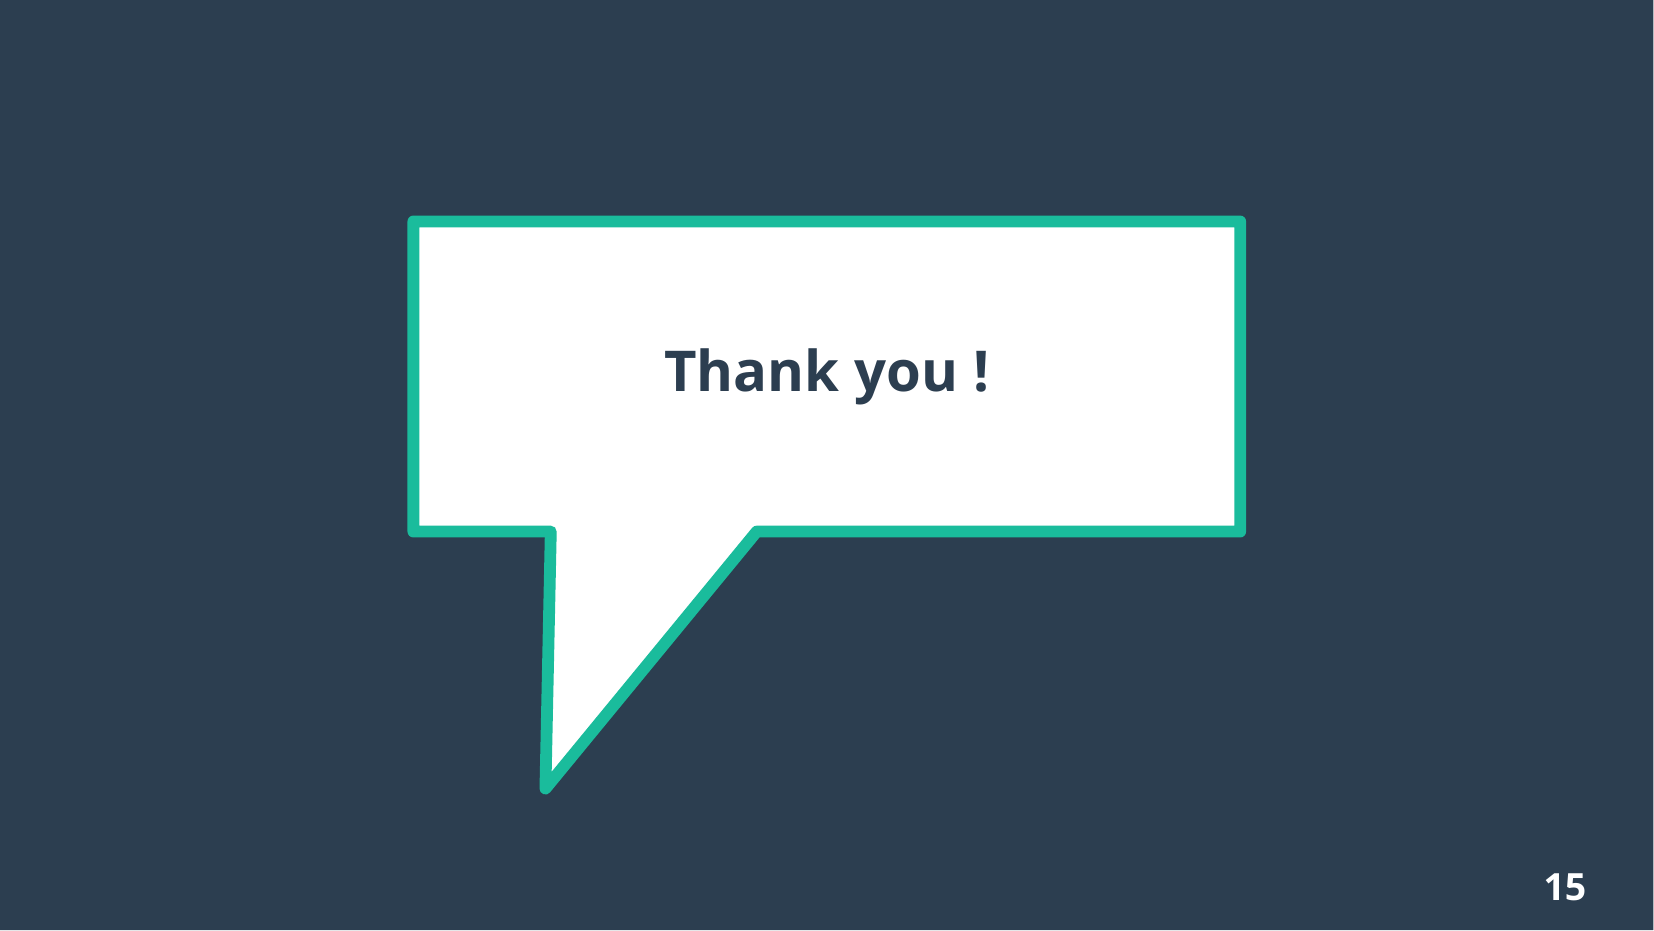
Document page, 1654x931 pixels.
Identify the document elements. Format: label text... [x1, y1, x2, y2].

title Thank you ! [442, 236, 1211, 502]
